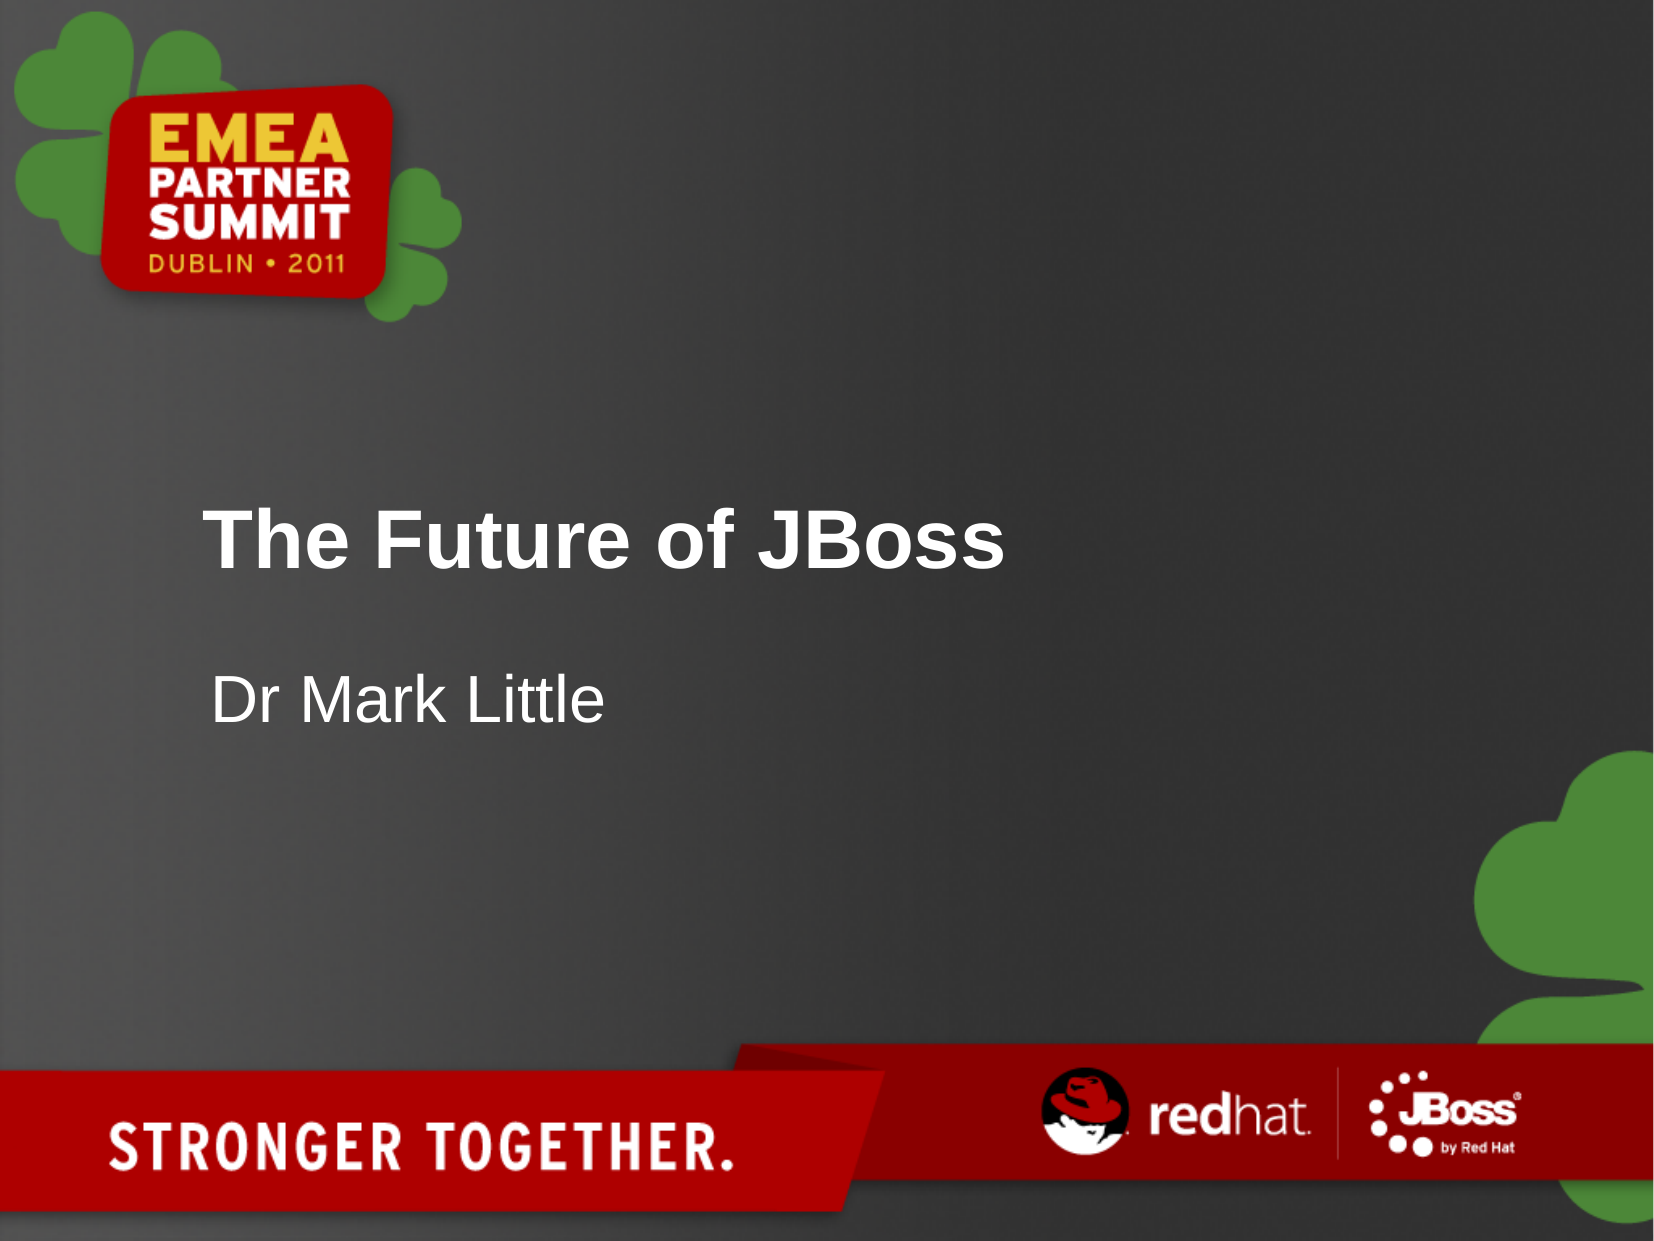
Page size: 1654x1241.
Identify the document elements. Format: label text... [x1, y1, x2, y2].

text_box Dr Mark Little [195, 654, 826, 747]
picture [0, 0, 1654, 1241]
text_box The Future of JBoss [187, 439, 1426, 665]
